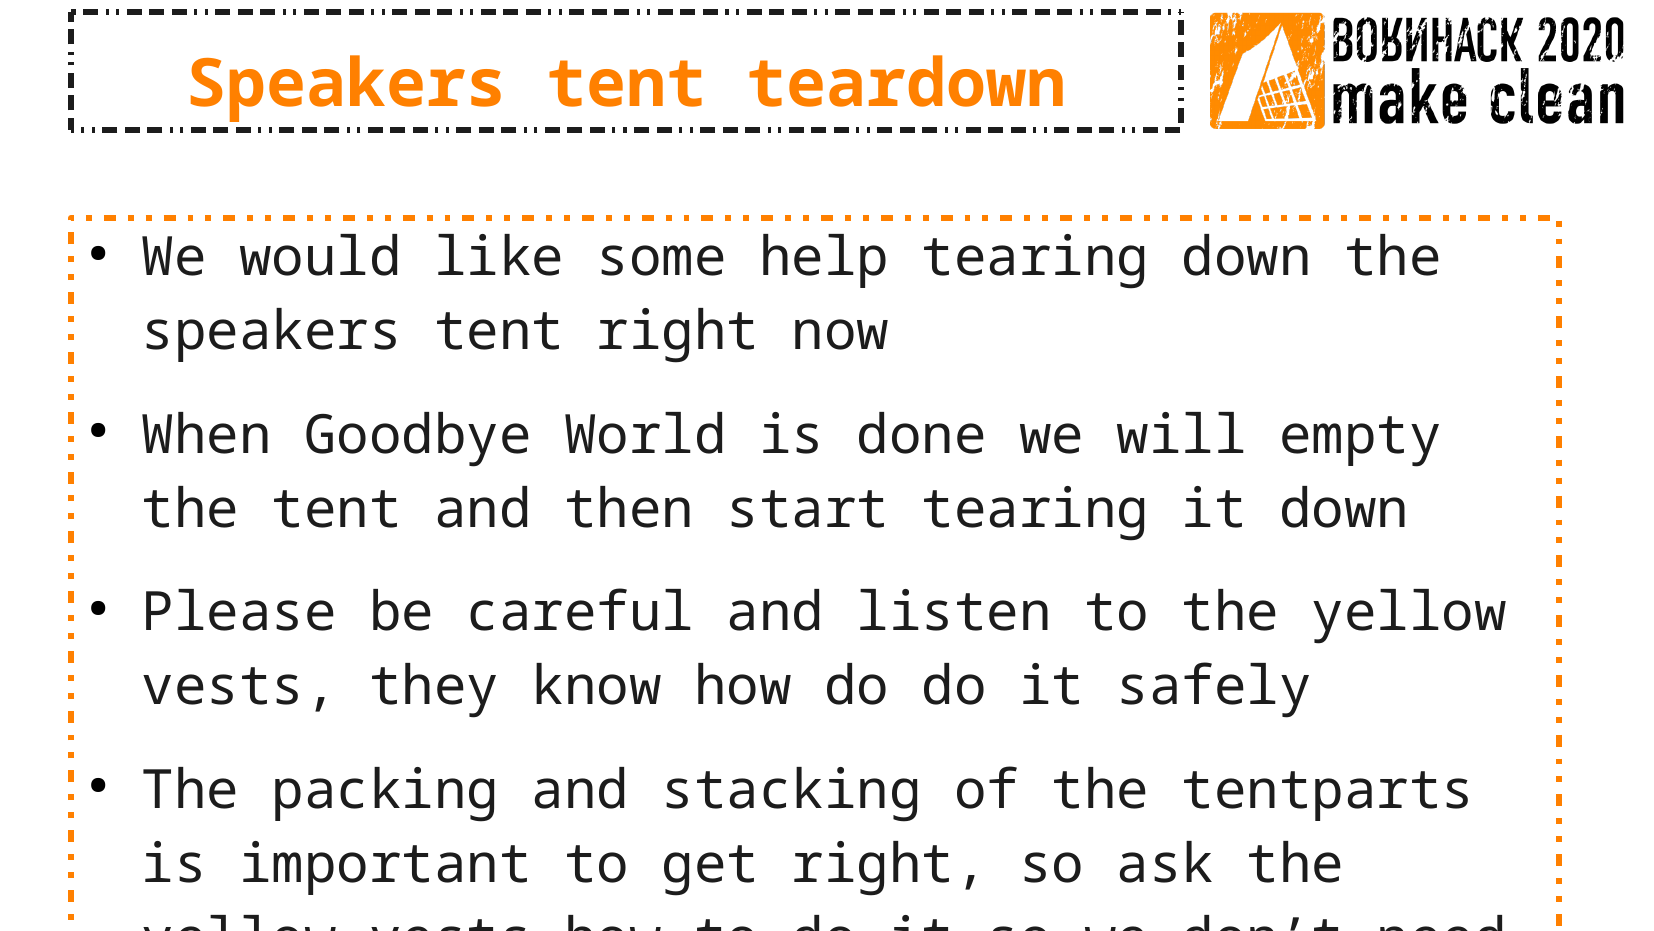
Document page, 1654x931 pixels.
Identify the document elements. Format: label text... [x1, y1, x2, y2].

picture [1210, 11, 1654, 130]
subtitle We would like some help tearing down the speakers tent right now When Goodbye World is done we will empty the tent and then start tearing it down Please be careful and listen to the yellow vests, they know how do do it safely The packing and stacking of the tentparts is important to get right, so ask the yellow vests how to do it so we don’t need to re-do it :) Village tents go down after speakers tent [70, 217, 1560, 884]
title Speakers tent teardown [70, 11, 1182, 130]
